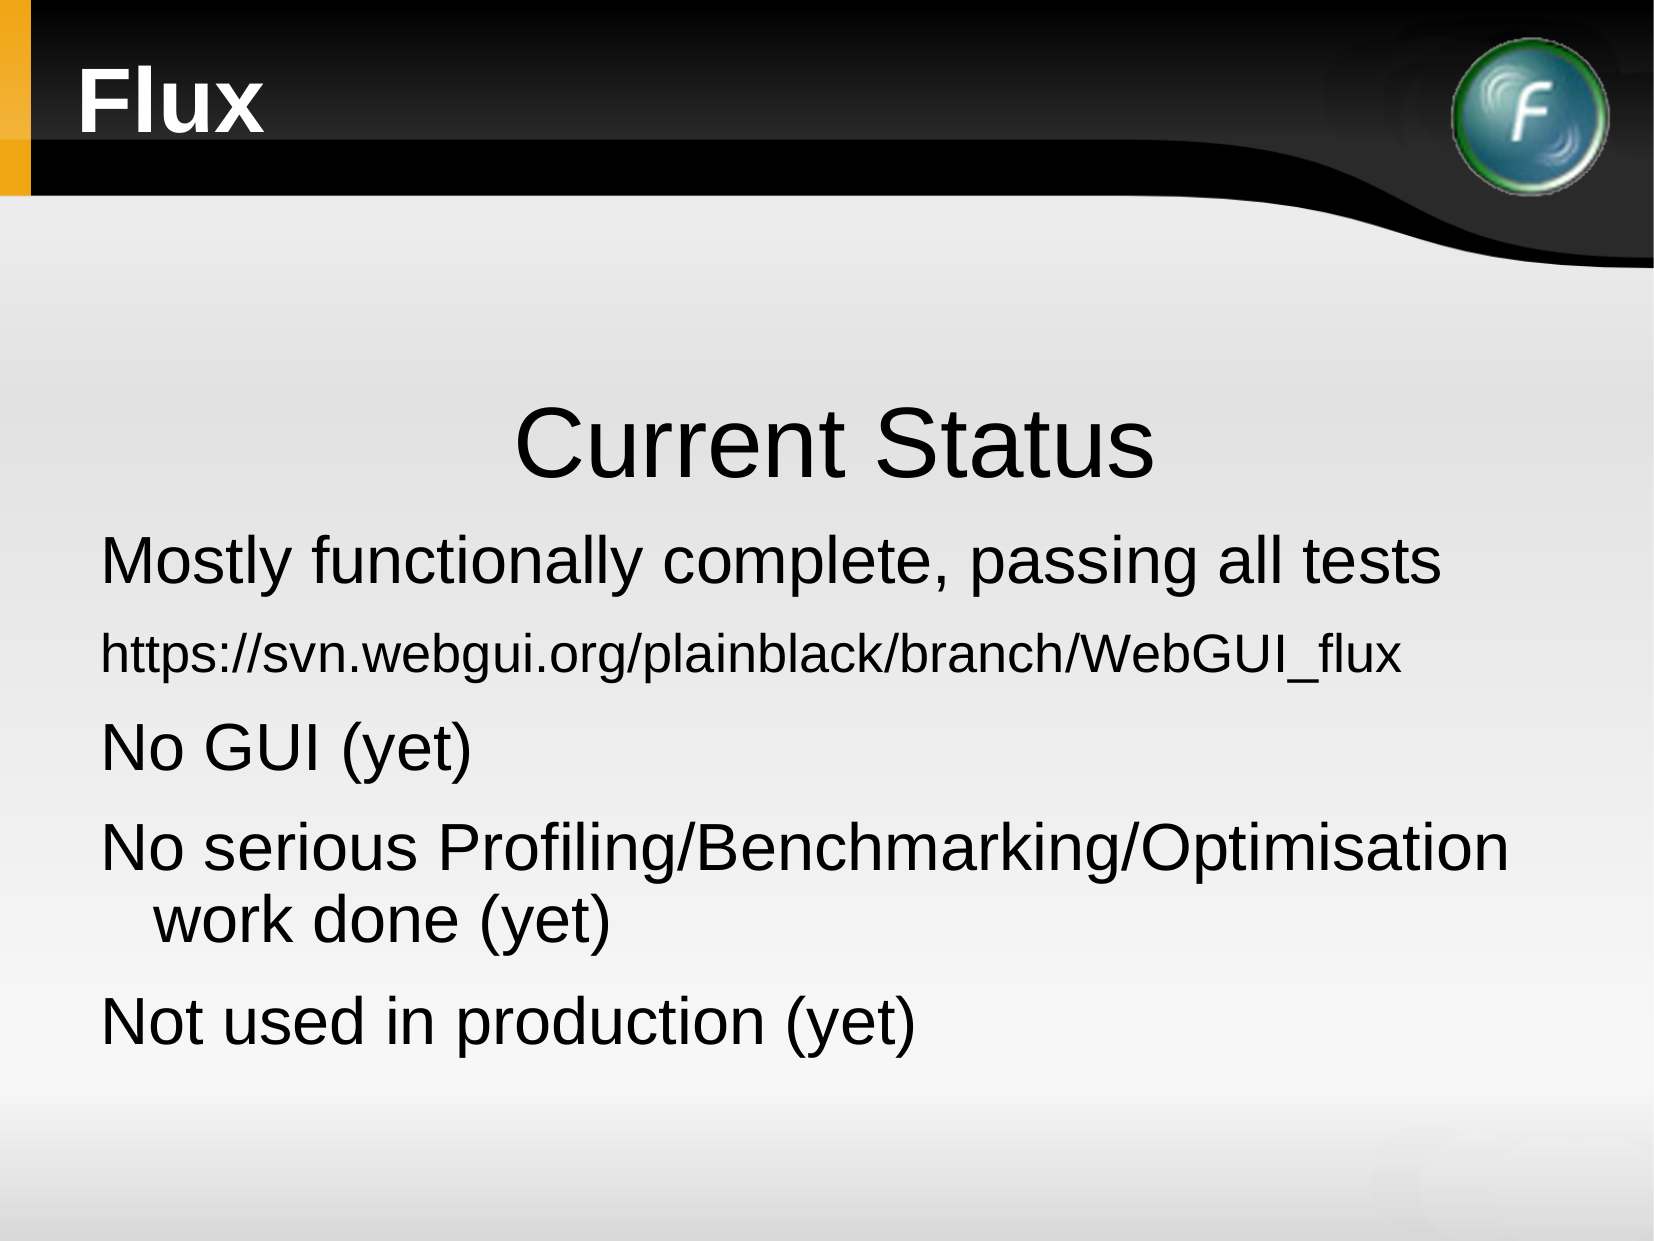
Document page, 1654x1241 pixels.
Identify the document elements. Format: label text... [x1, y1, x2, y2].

picture [0, 0, 1654, 1241]
list Current Status Mostly functionally complete, passing all tests https://svn.webgui.org/plainblack/branch/WebGUI_flux No GUI (yet)‏ No serious Profiling/Benchmarking/Optimisation work done (yet)‏ Not used in production (yet)‏ [82, 290, 1571, 1190]
title Flux [76, 0, 1565, 208]
